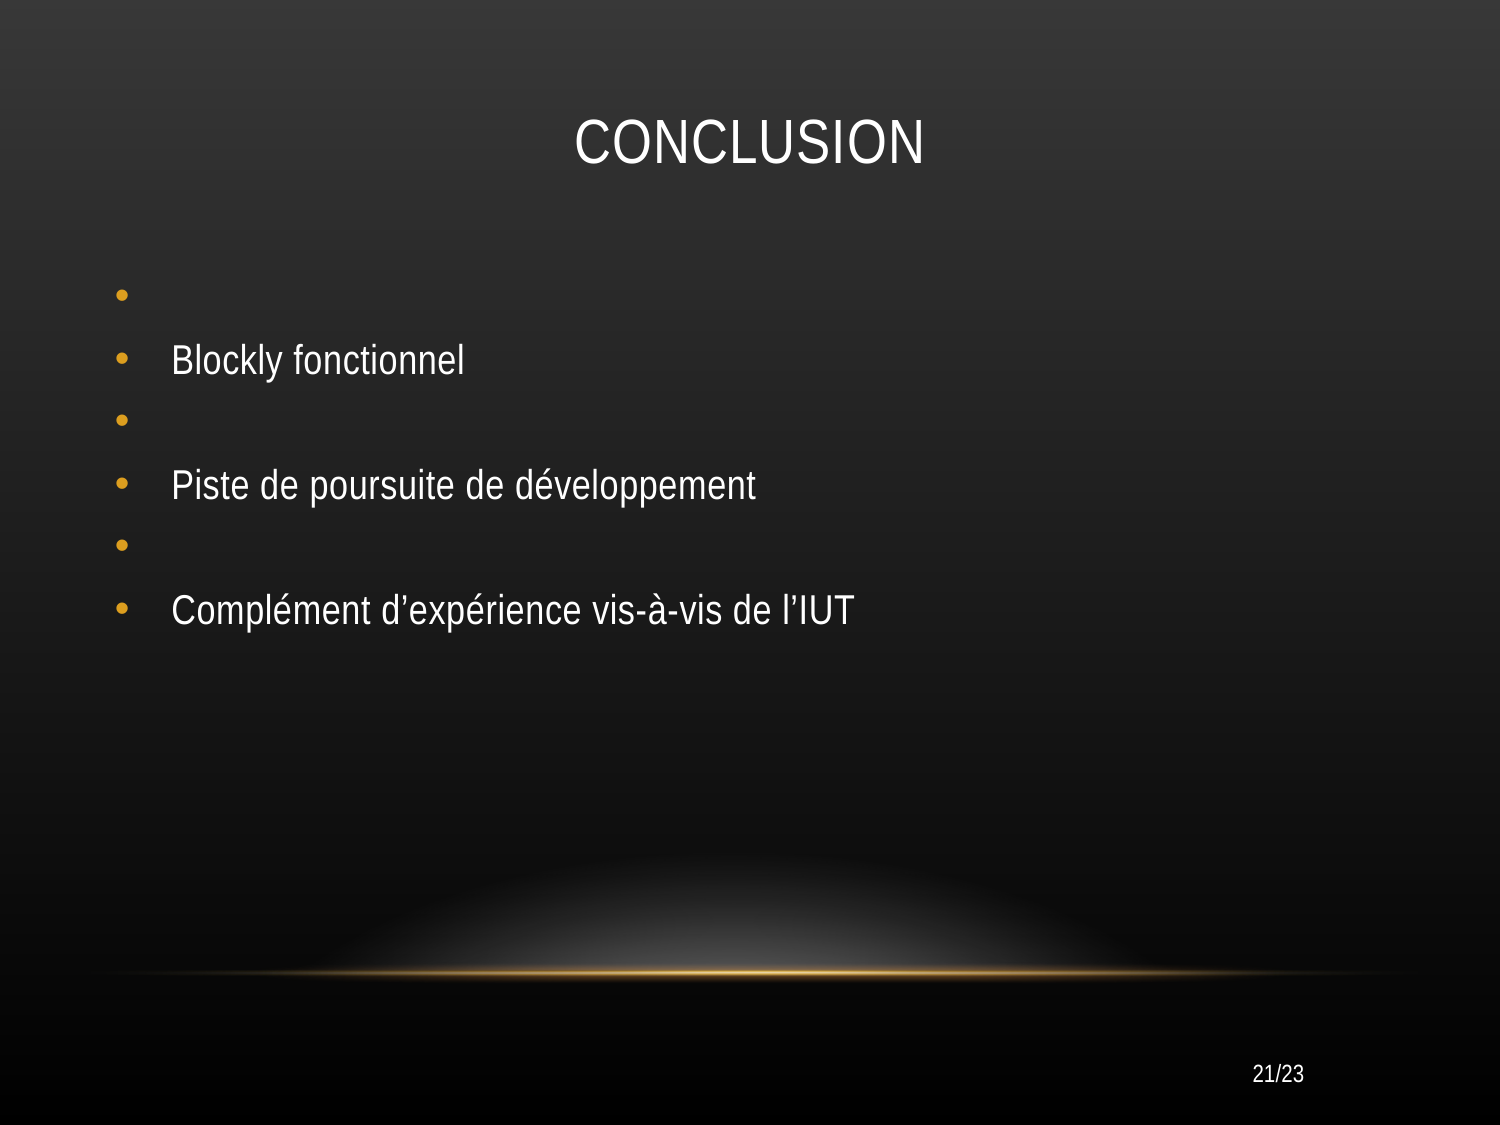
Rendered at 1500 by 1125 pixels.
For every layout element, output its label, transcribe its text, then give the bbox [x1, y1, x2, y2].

list Blockly fonctionnel Piste de poursuite de développement Complément d’expérience vis-à-vis de l’IUT [99, 262, 1400, 938]
title Conclusion [99, 45, 1400, 233]
text_box 22/23 [1237, 1042, 1401, 1103]
